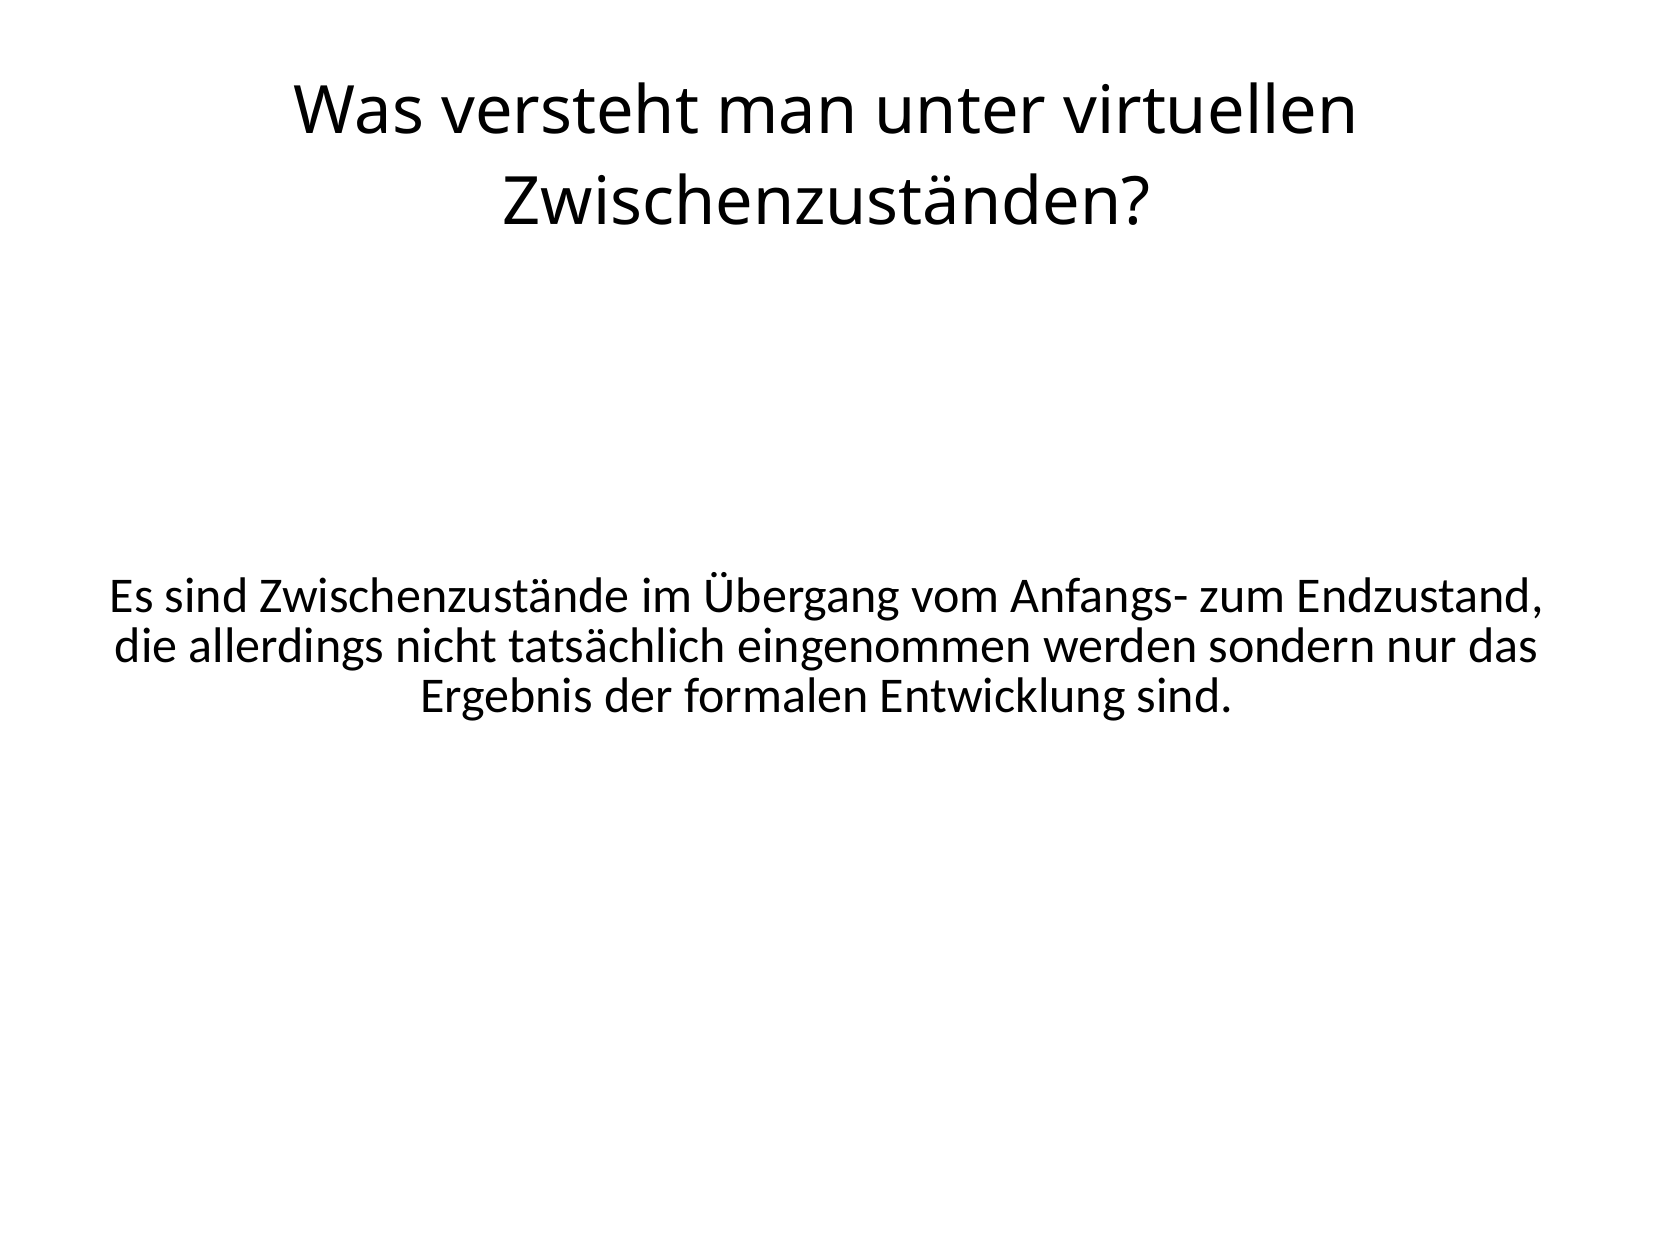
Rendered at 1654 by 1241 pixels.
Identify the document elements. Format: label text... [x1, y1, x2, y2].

title Was versteht man unter virtuellen Zwischenzuständen? [82, 49, 1571, 257]
subtitle Es sind Zwischenzustände im Übergang vom Anfangs- zum Endzustand, die allerdings nicht tatsächlich eingenommen werden sondern nur das Ergebnis der formalen Entwicklung sind. [82, 290, 1571, 1010]
